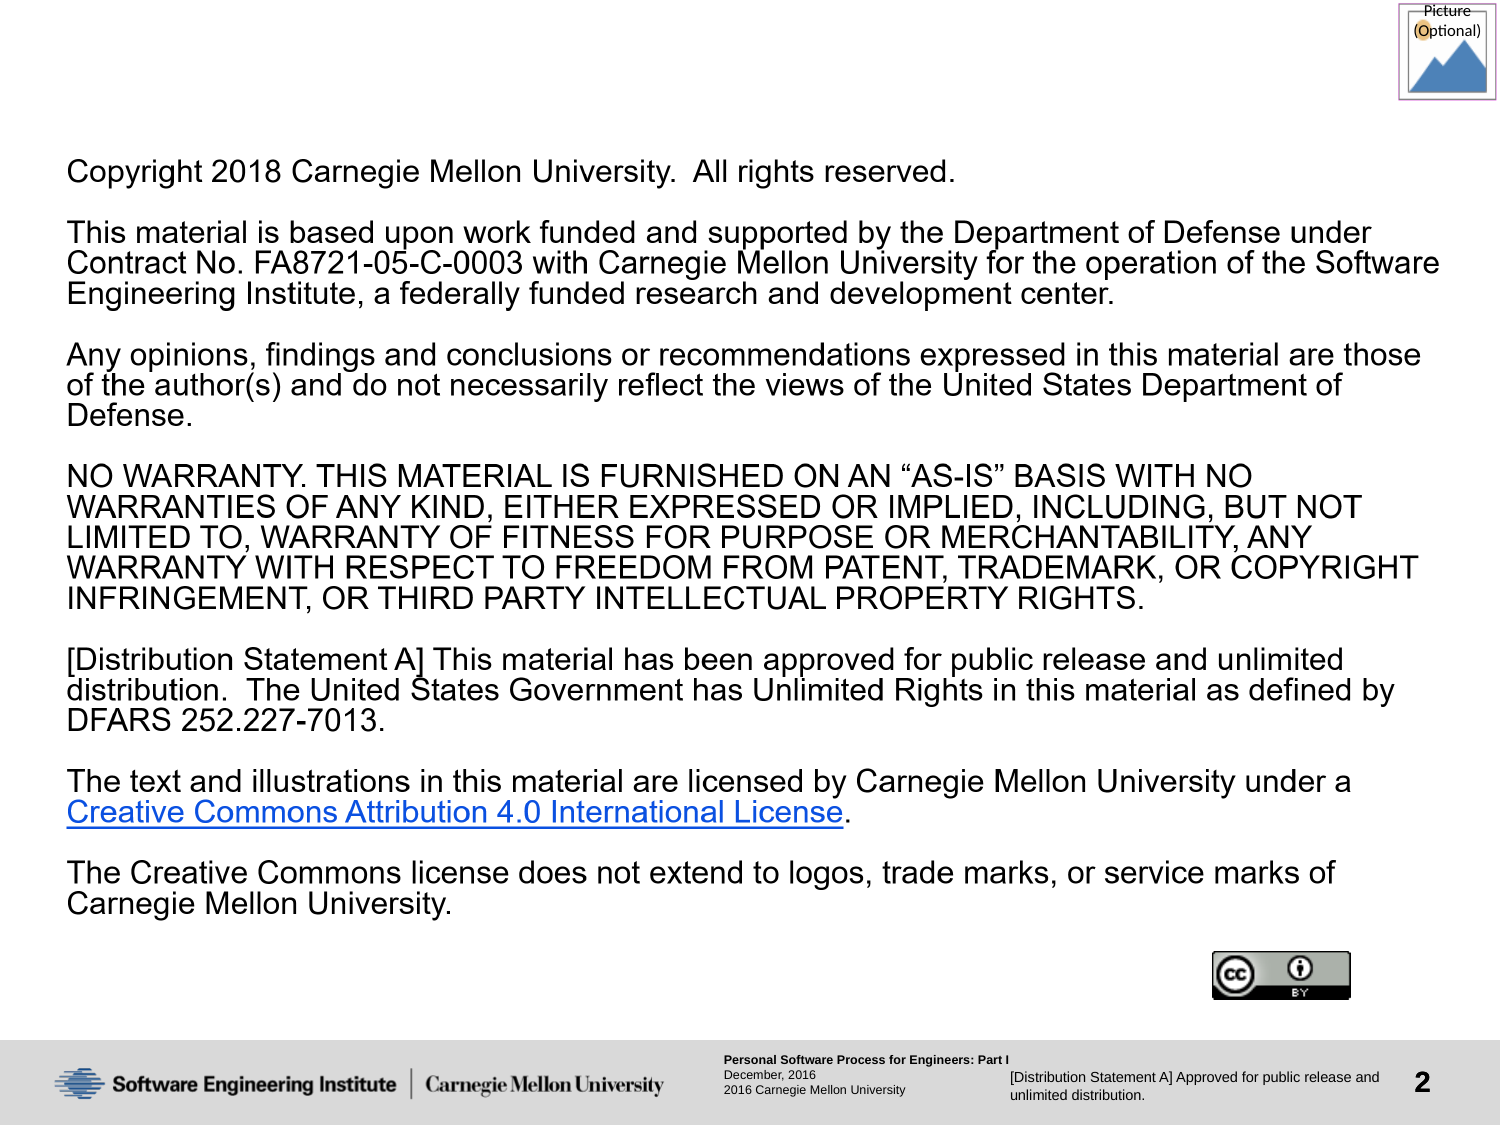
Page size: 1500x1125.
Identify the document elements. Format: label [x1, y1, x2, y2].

picture [54, 155, 1471, 929]
picture [46, 1061, 673, 1104]
picture [1395, 0, 1500, 105]
picture [1212, 951, 1351, 1000]
